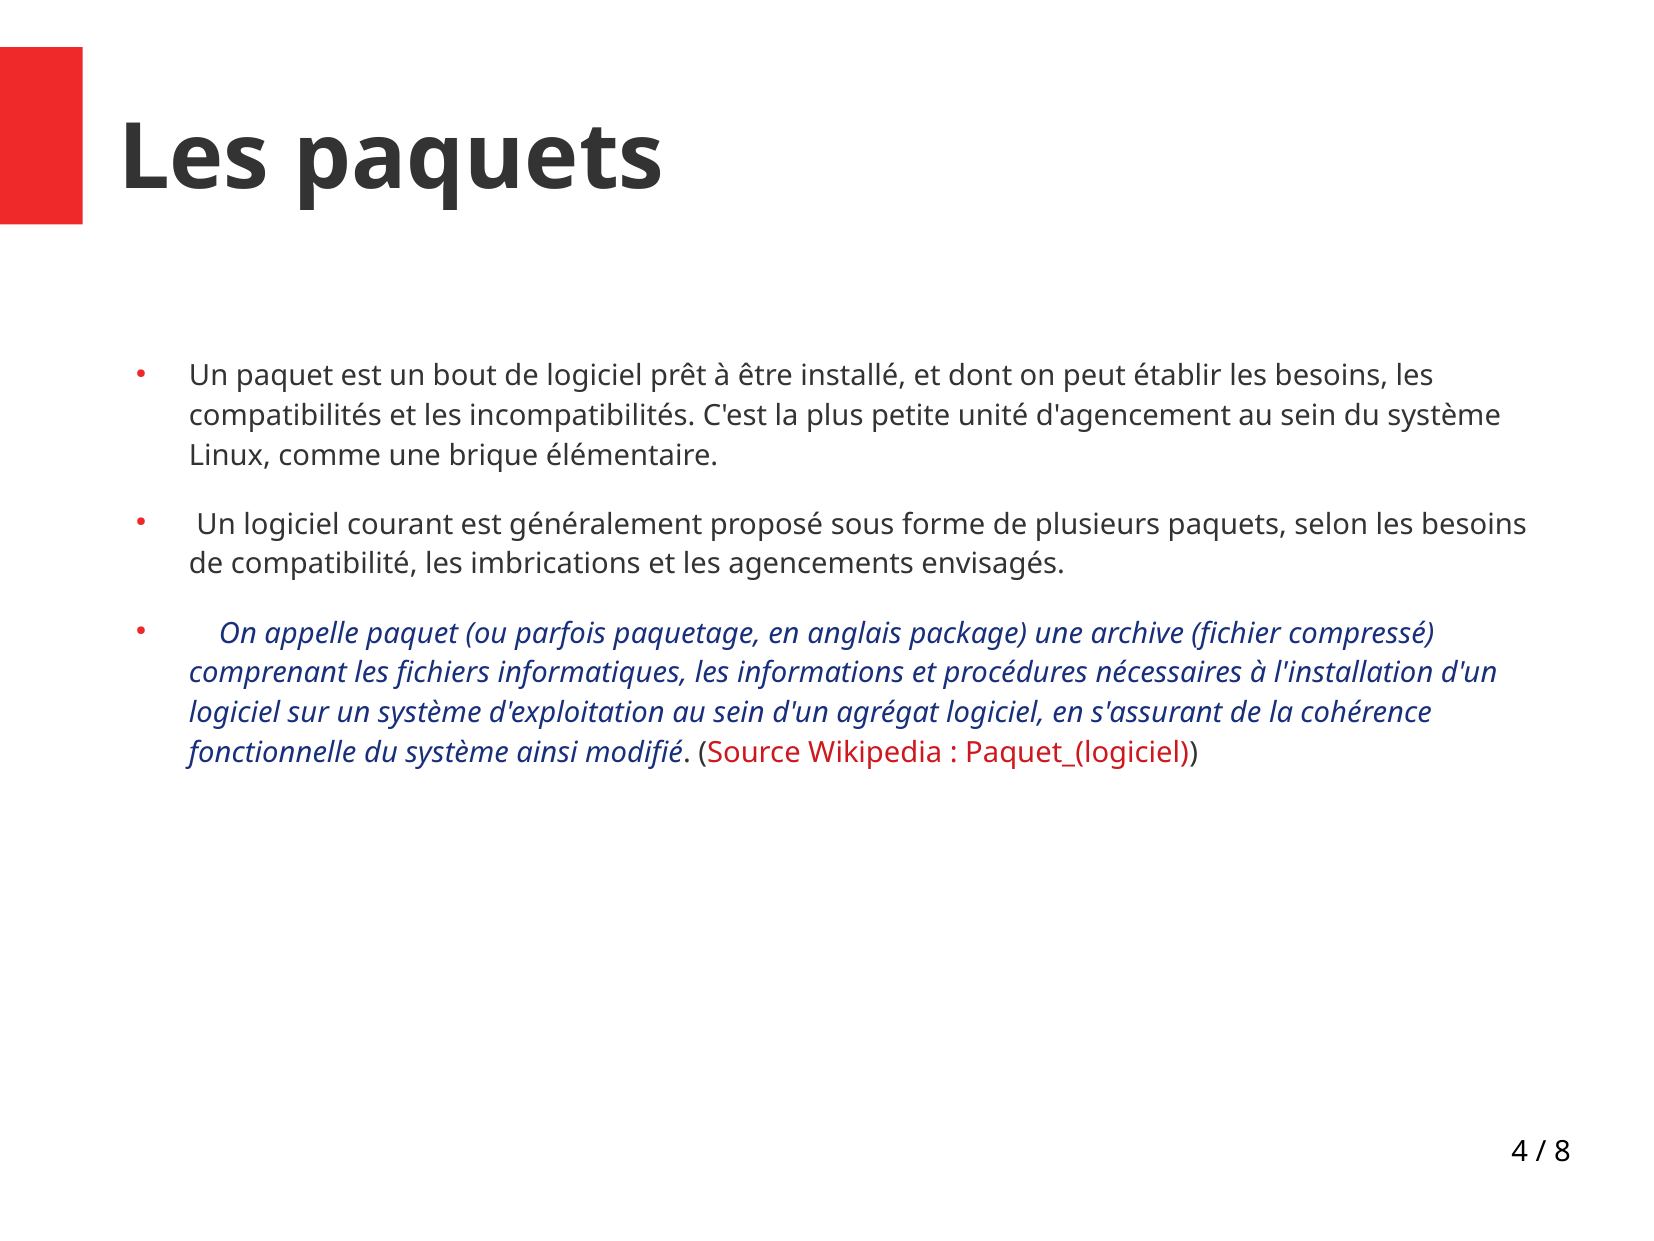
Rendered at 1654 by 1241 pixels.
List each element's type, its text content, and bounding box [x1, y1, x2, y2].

list Un paquet est un bout de logiciel prêt à être installé, et dont on peut établir les besoins, les compatibilités et les incompatibilités. C'est la plus petite unité d'agencement au sein du système Linux, comme une brique élémentaire. Un logiciel courant est généralement proposé sous forme de plusieurs paquets, selon les besoins de compatibilité, les imbrications et les agencements envisagés. On appelle paquet (ou parfois paquetage, en anglais package) une archive (fichier compressé) comprenant les fichiers informatiques, les informations et procédures nécessaires à l'installation d'un logiciel sur un système d'exploitation au sein d'un agrégat logiciel, en s'assurant de la cohérence fonctionnelle du système ainsi modifié. (Source Wikipedia : Paquet_(logiciel)) [118, 354, 1536, 1074]
title Les paquets [118, 49, 1571, 257]
